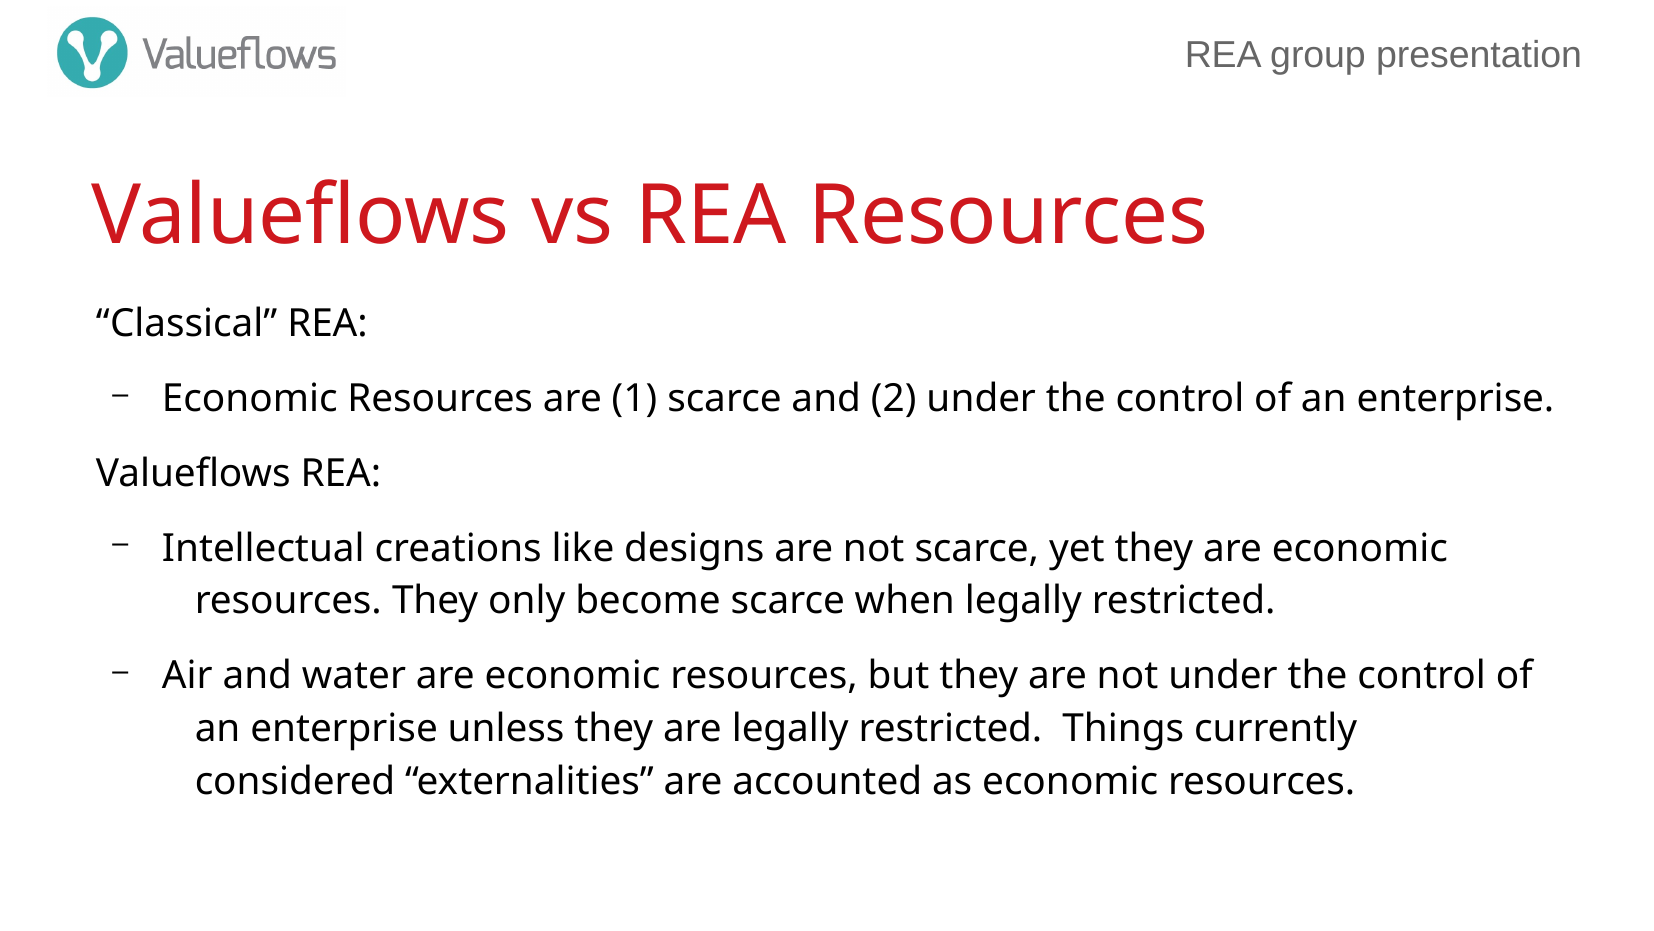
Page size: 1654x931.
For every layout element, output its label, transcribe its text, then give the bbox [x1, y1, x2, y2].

text_box Valueflows vs REA Resources [76, 147, 1336, 329]
picture [47, 6, 346, 97]
list “Classical” REA: Economic Resources are (1) scarce and (2) under the control of an enterprise. Valueflows REA: Intellectual creations like designs are not scarce, yet they are economic resources. They only become scarce when legally restricted. Air and water are economic resources, but they are not under the control of an enterprise unless they are legally restricted. Things currently considered “externalities” are accounted as economic resources. [30, 295, 1559, 858]
text_box REA group presentation [1170, 26, 1630, 126]
